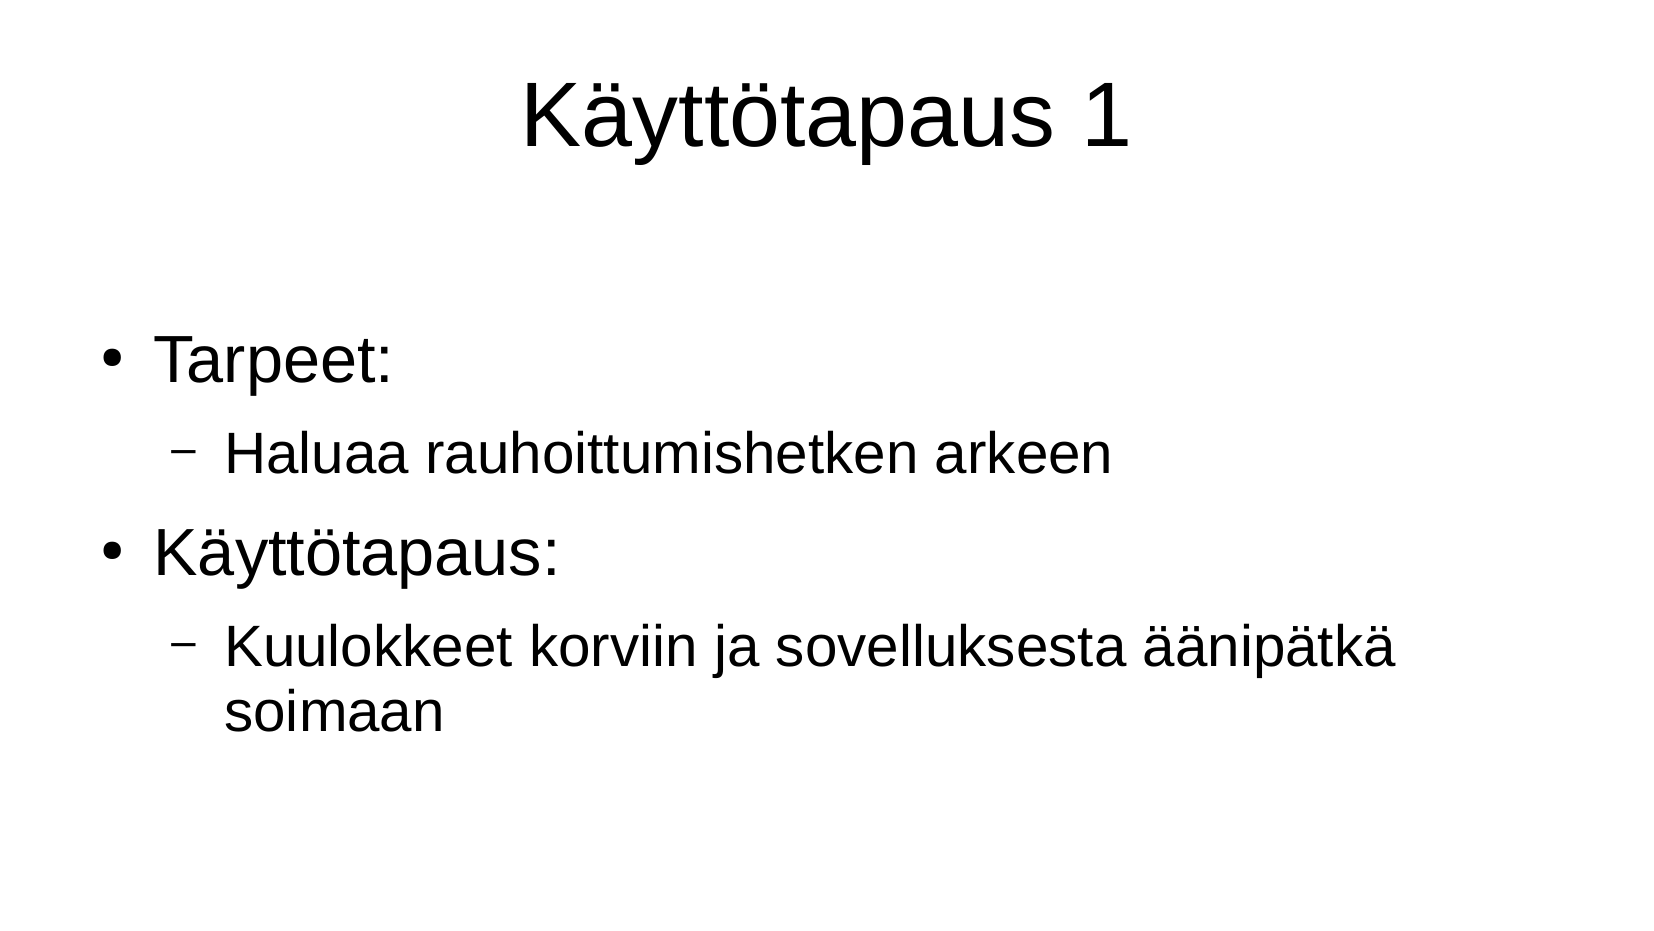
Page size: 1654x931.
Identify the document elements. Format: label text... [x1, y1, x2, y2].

list Tarpeet: Haluaa rauhoittumishetken arkeen Käyttötapaus: Kuulokkeet korviin ja sovelluksesta äänipätkä soimaan [82, 217, 1571, 758]
title Käyttötapaus 1 [82, 37, 1571, 193]
